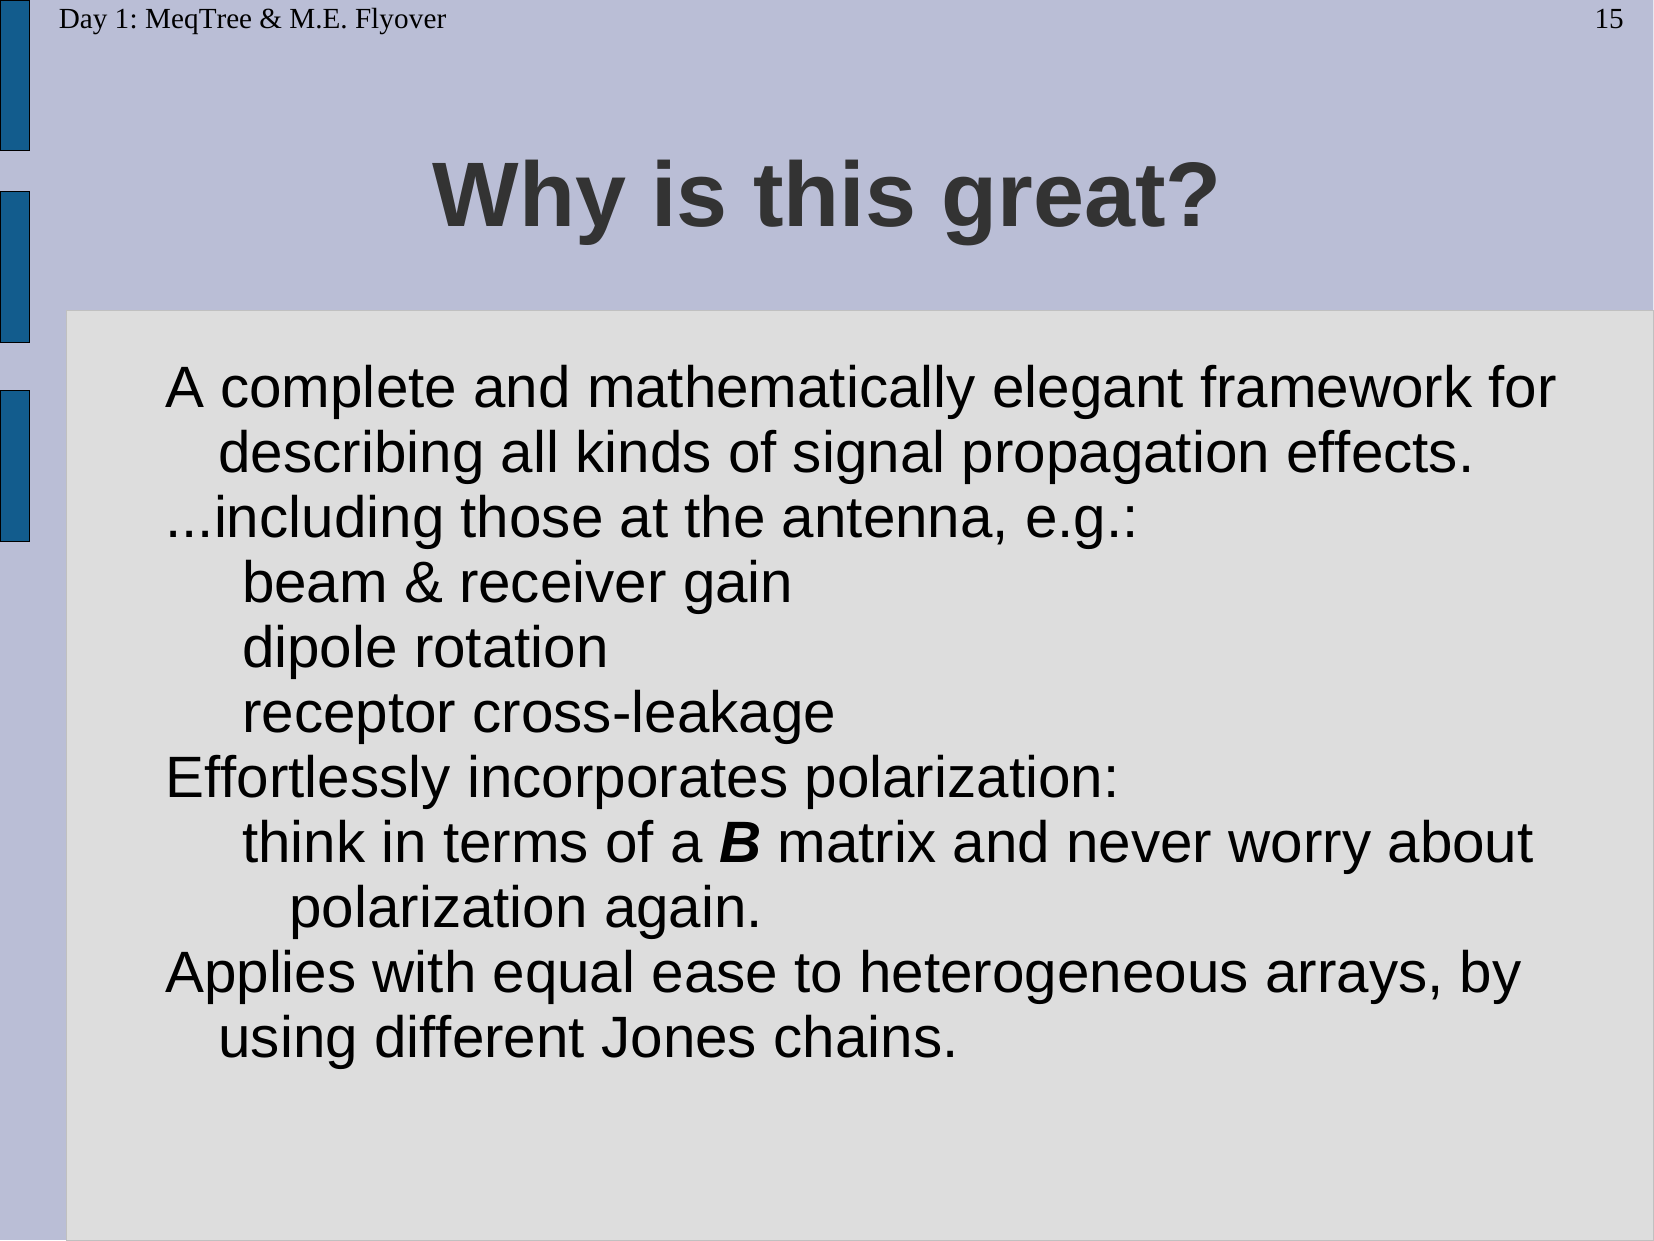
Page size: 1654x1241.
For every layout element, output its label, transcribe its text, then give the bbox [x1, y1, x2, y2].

list A complete and mathematically elegant framework for describing all kinds of signal propagation effects. ...including those at the antenna, e.g.: beam & receiver gain dipole rotation receptor cross-leakage Effortlessly incorporates polarization: think in terms of a B matrix and never worry about polarization again. Applies with equal ease to heterogeneous arrays, by using different Jones chains. [147, 354, 1560, 1168]
title Why is this great? [121, 91, 1534, 299]
